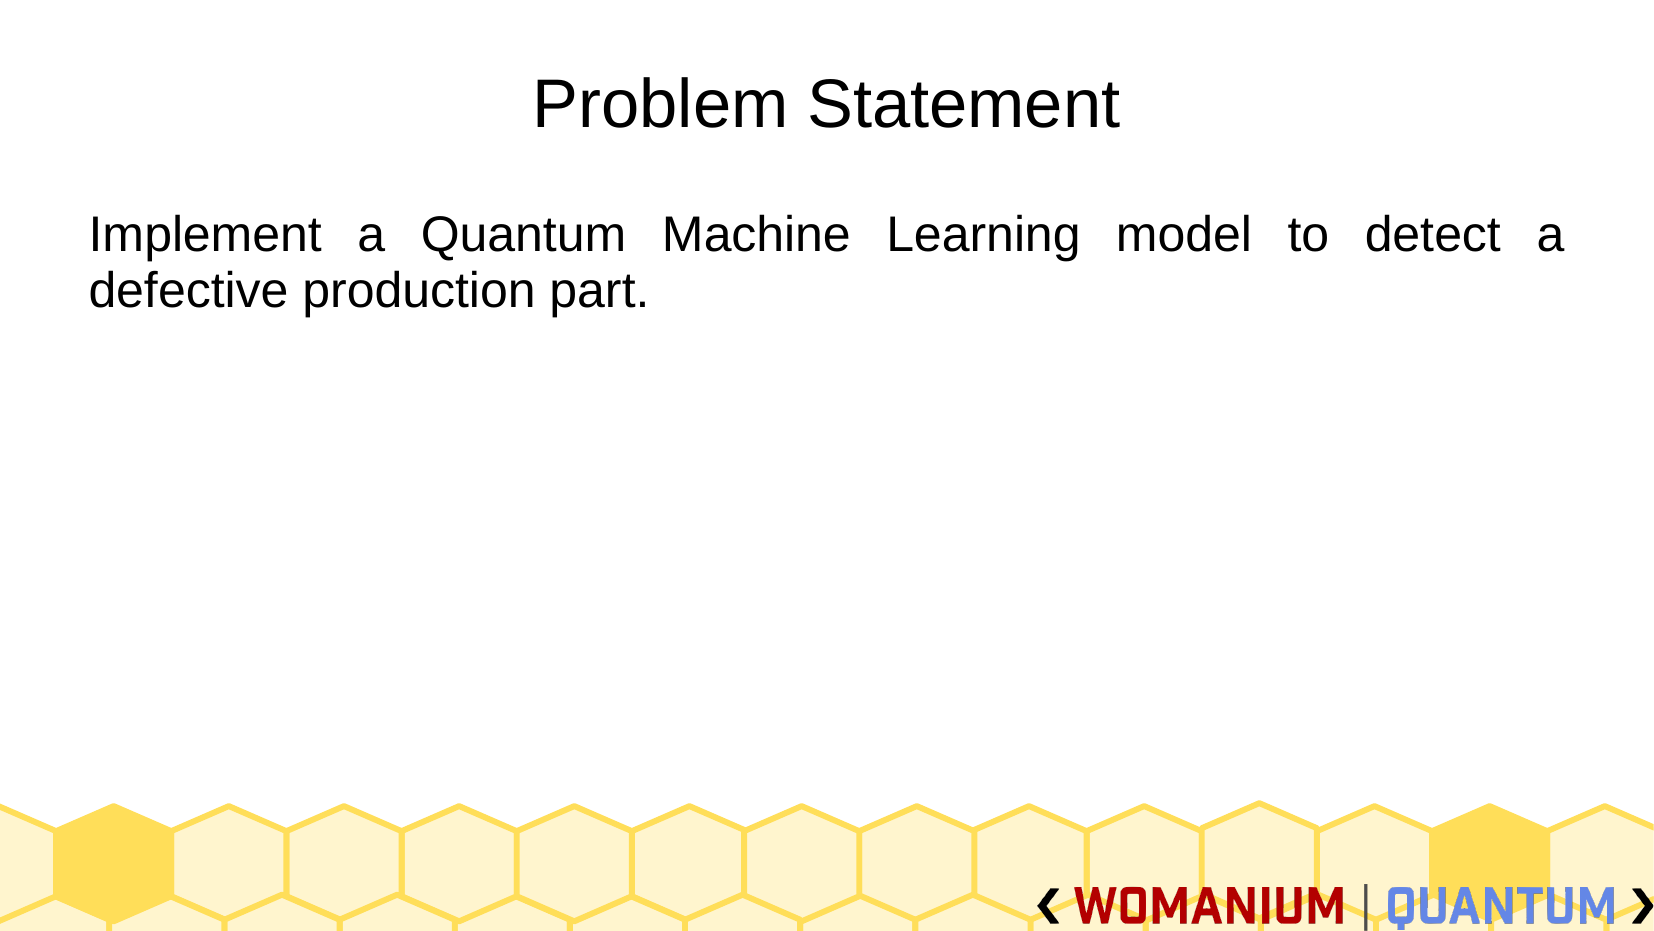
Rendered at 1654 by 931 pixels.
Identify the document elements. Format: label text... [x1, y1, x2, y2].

list Implement a Quantum Machine Learning model to detect a defective production part. [88, 206, 1565, 739]
picture [1037, 884, 1654, 931]
title Problem Statement [88, 29, 1565, 178]
